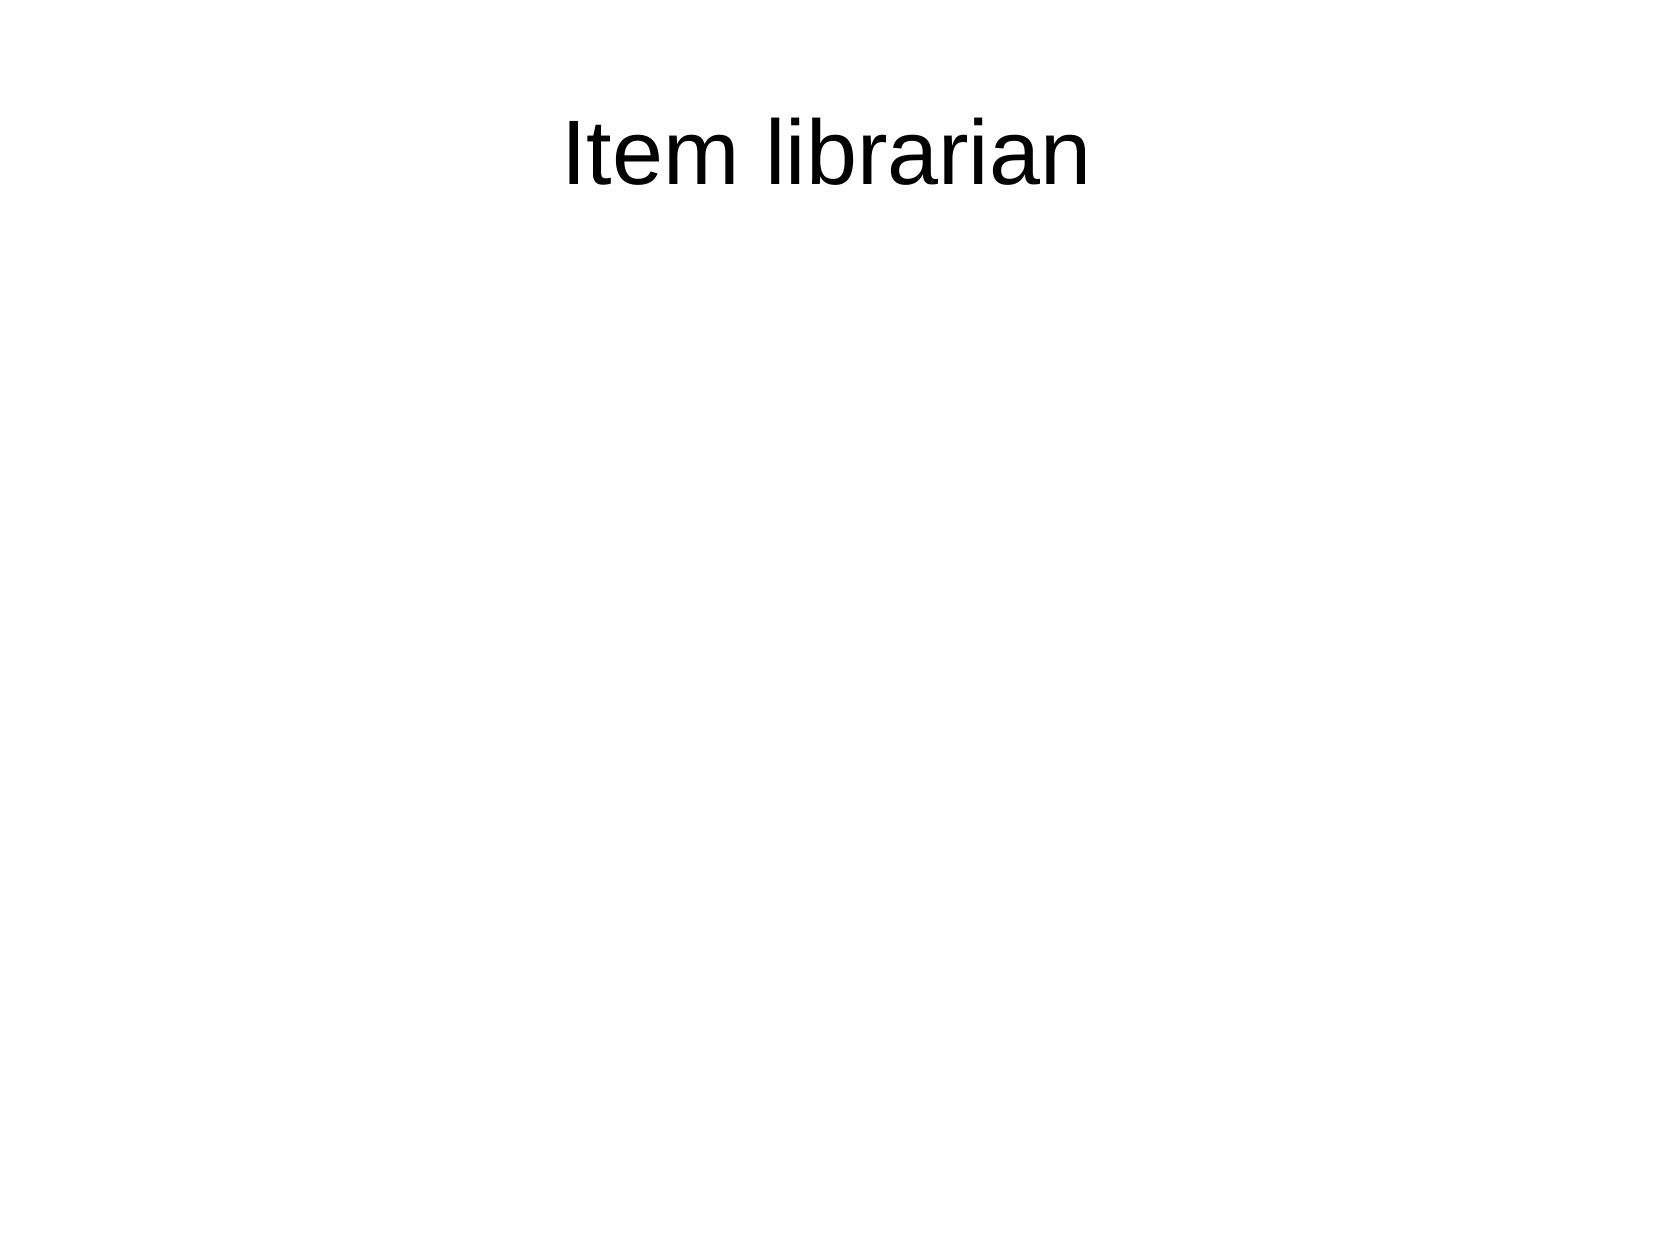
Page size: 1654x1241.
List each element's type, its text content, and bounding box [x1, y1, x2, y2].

title Item librarian [82, 49, 1571, 257]
